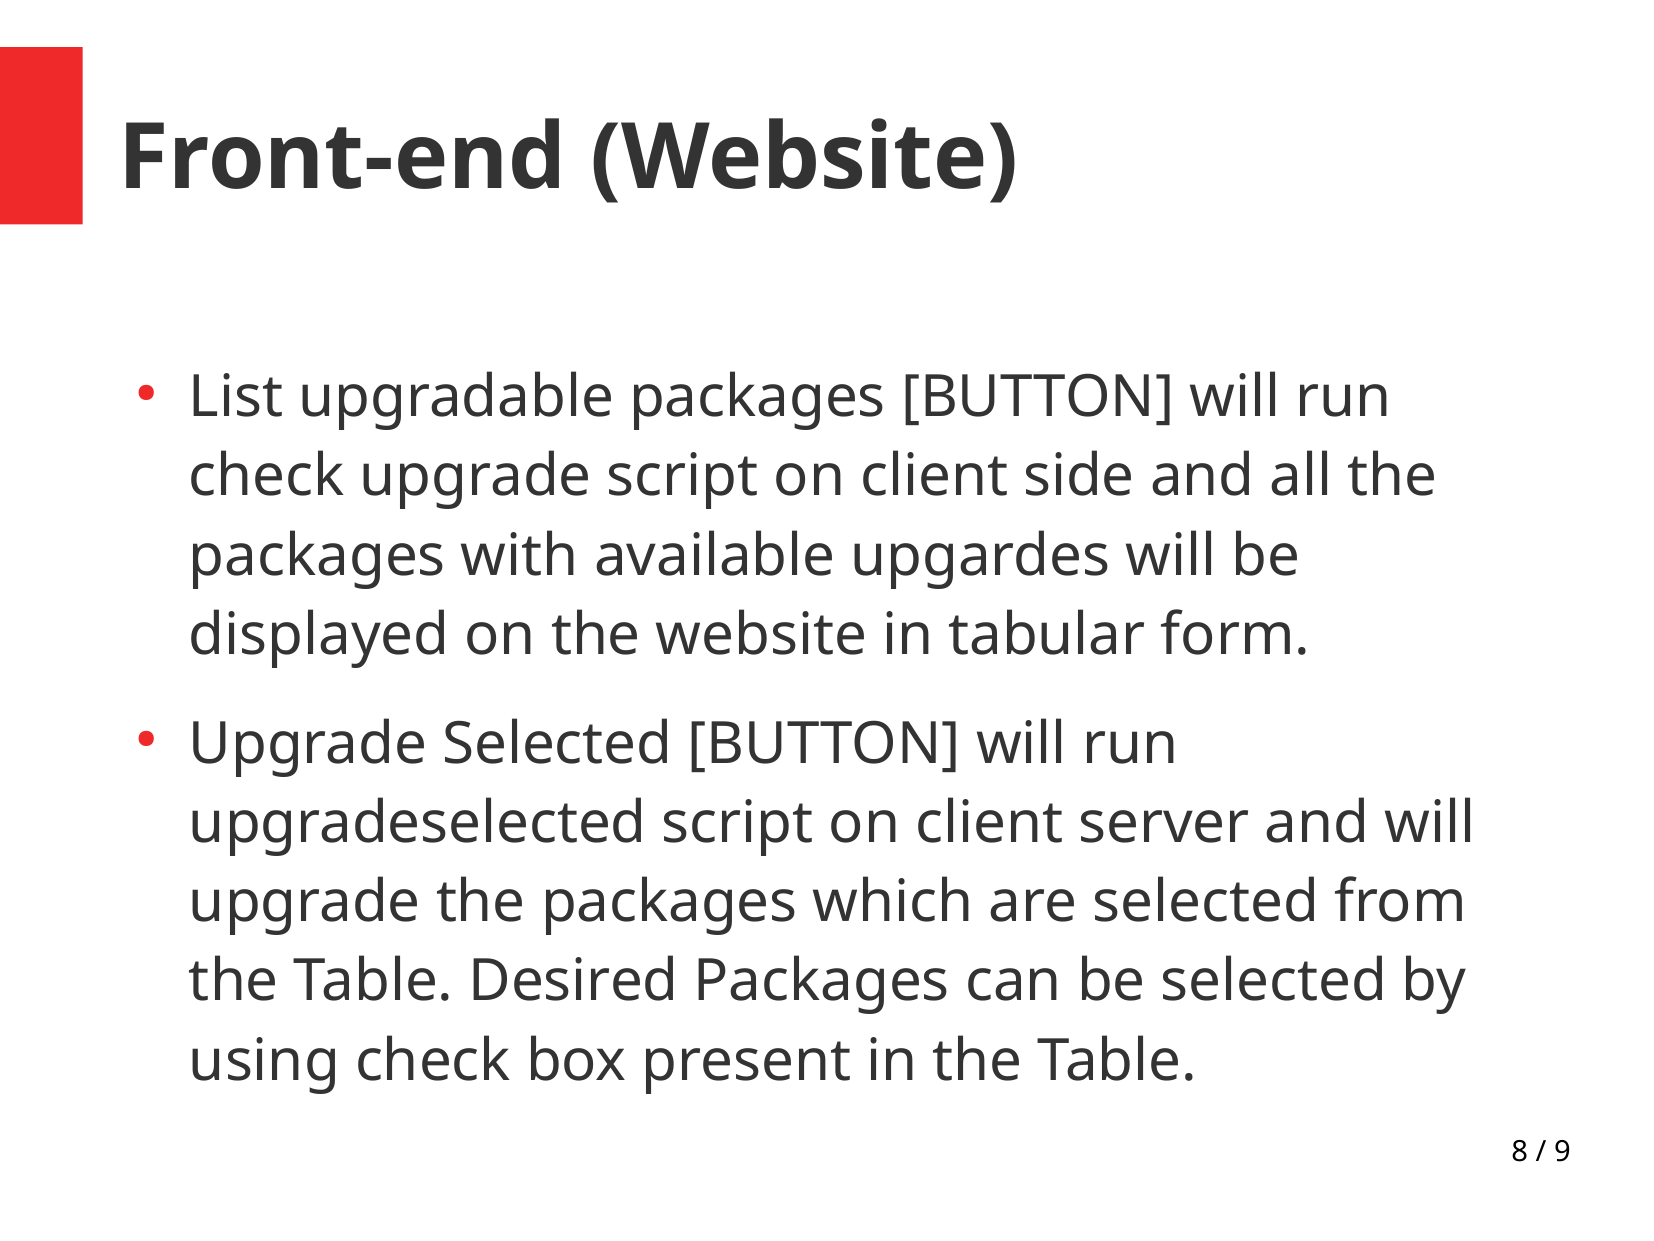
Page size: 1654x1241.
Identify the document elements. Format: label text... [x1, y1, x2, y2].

title Front-end (Website) [118, 49, 1571, 257]
list List upgradable packages [BUTTON] will run check upgrade script on client side and all the packages with available upgardes will be displayed on the website in tabular form. Upgrade Selected [BUTTON] will run upgradeselected script on client server and will upgrade the packages which are selected from the Table. Desired Packages can be selected by using check box present in the Table. [118, 354, 1536, 1074]
